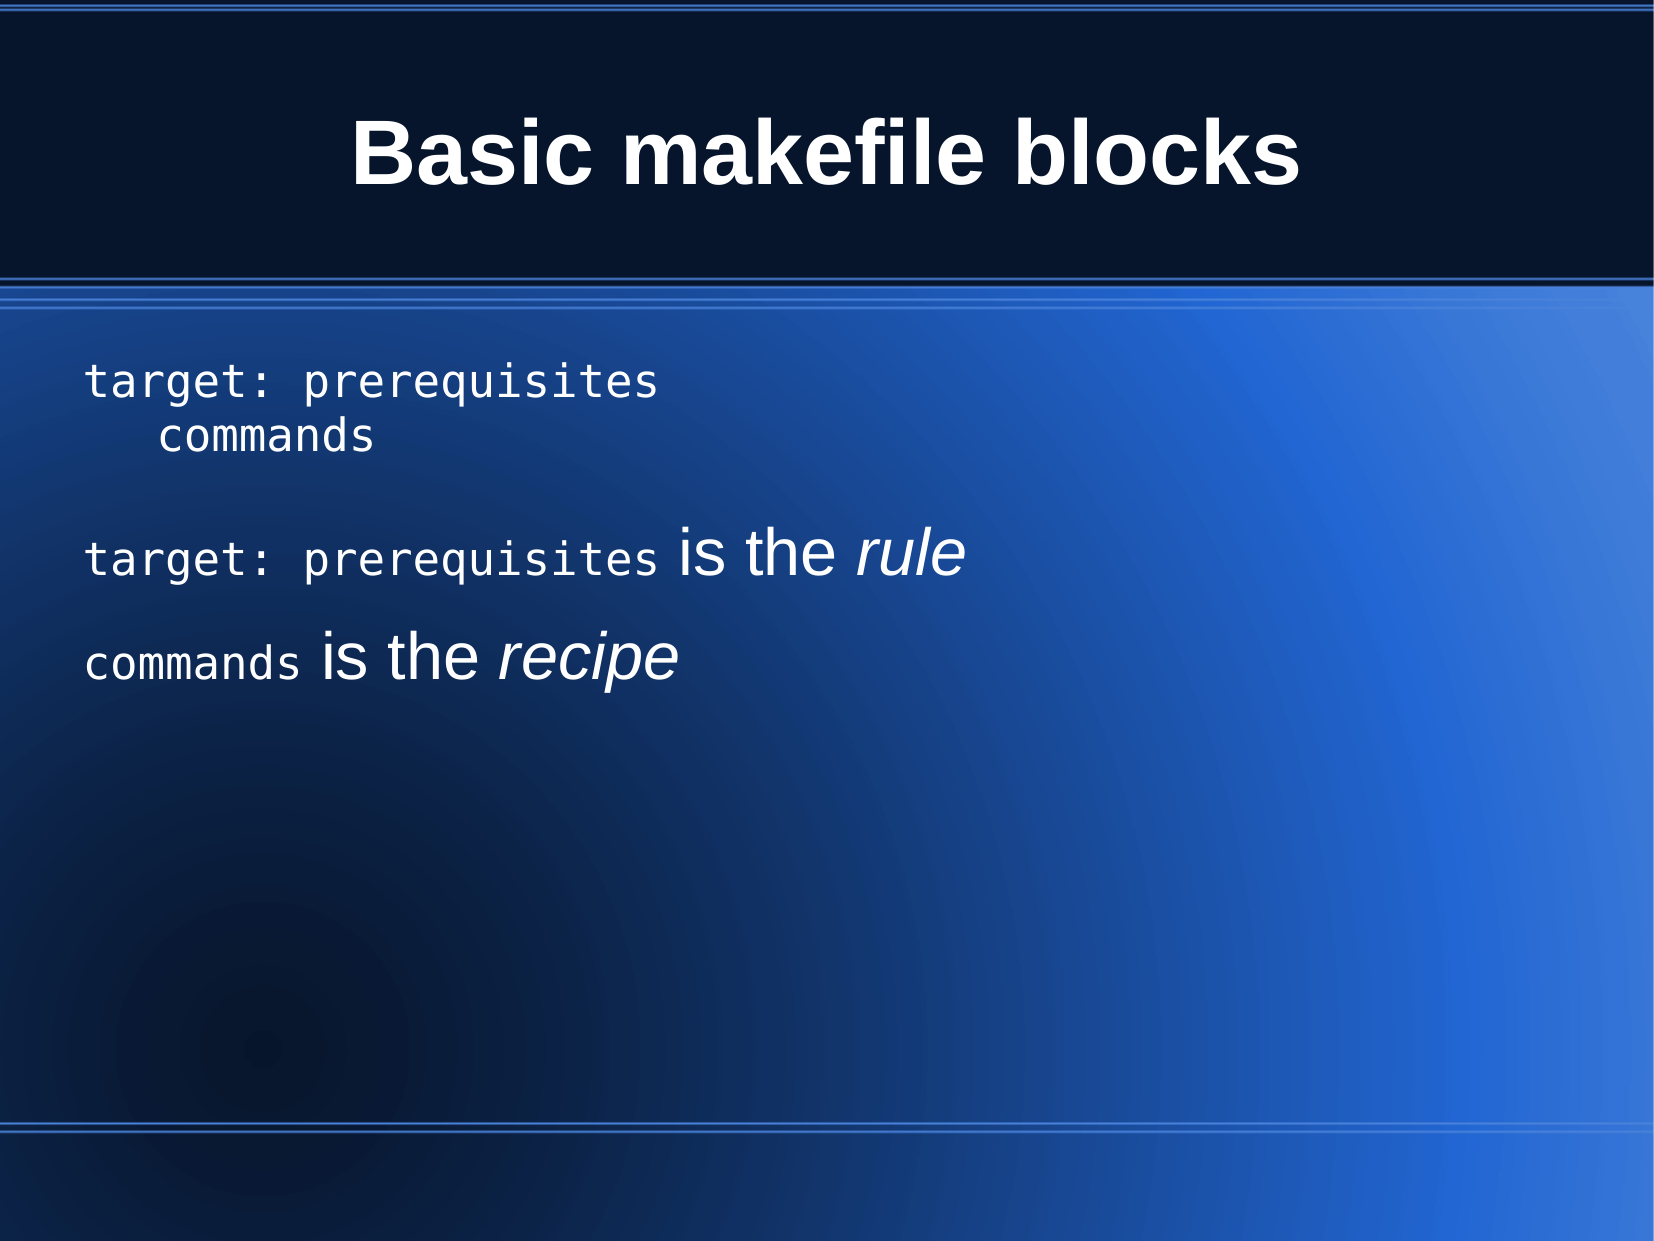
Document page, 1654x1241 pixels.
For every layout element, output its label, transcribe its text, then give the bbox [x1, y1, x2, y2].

title Basic makefile blocks [82, 49, 1571, 257]
picture [0, 0, 1654, 1241]
list target: prerequisites commands target: prerequisites is the rule commands is the recipe [82, 355, 1571, 1058]
